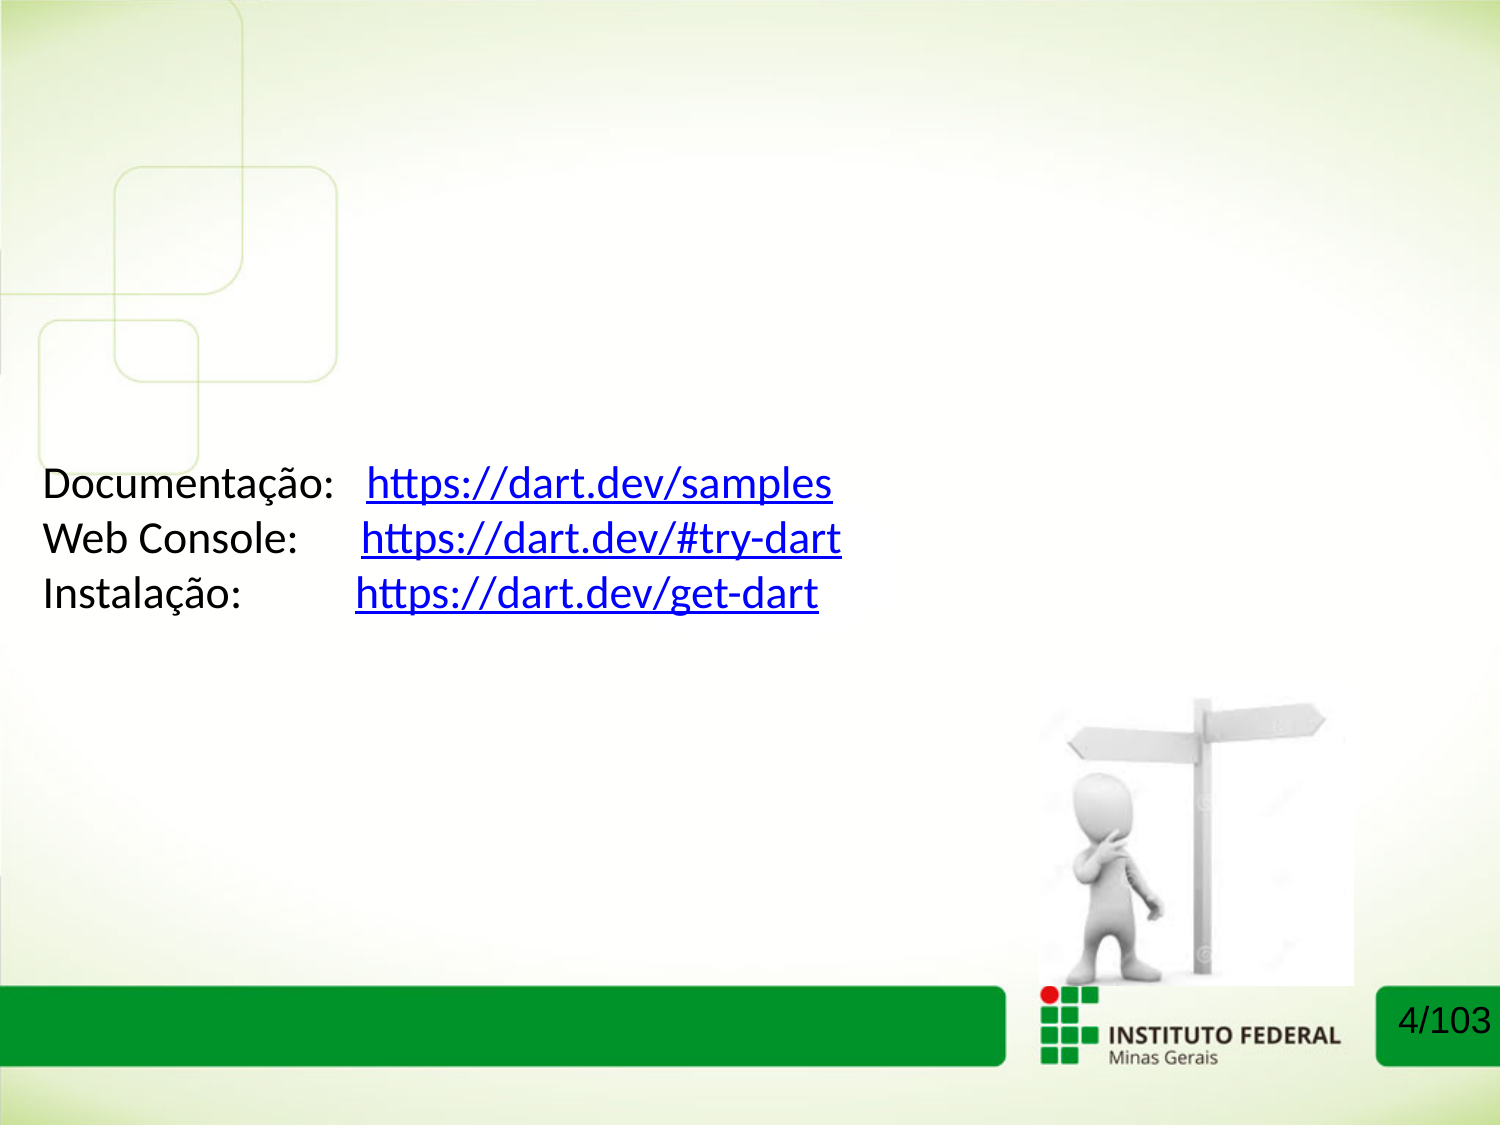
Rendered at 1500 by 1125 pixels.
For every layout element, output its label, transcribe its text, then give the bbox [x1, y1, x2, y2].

text_box Documentação: https://dart.dev/samples Web Console: https://dart.dev/#try-dart Instalação: https://dart.dev/get-dart [42, 204, 1393, 975]
picture [0, 0, 1500, 1125]
